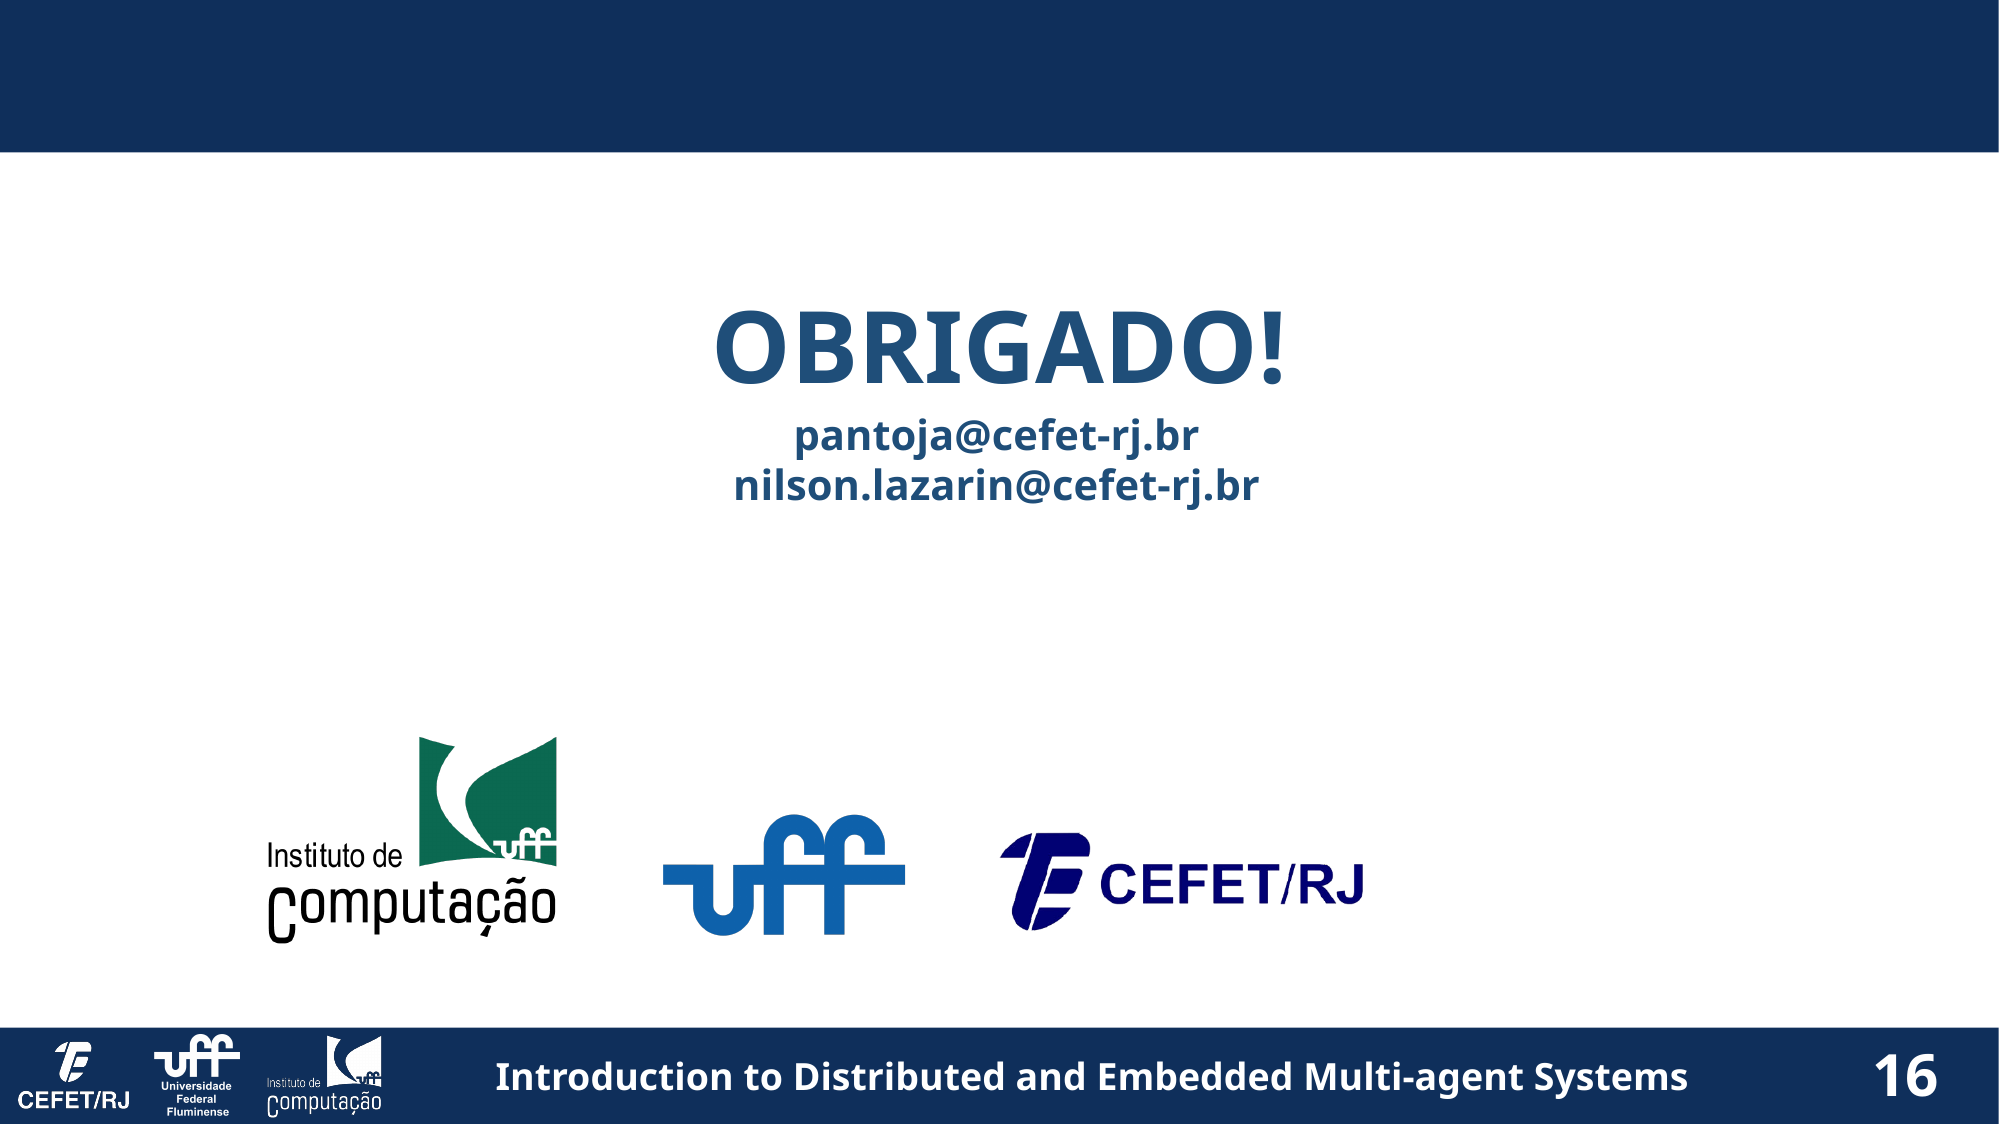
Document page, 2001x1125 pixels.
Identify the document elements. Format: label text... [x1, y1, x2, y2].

picture [660, 812, 908, 939]
text_box pantoja@cefet-rj.br nilson.lazarin@cefet-rj.br [718, 401, 1276, 517]
picture [153, 1033, 241, 1121]
picture [265, 1033, 383, 1118]
picture [18, 1021, 129, 1125]
text_box OBRIGADO! [627, 276, 1371, 412]
picture [265, 734, 560, 945]
picture [999, 832, 1369, 931]
